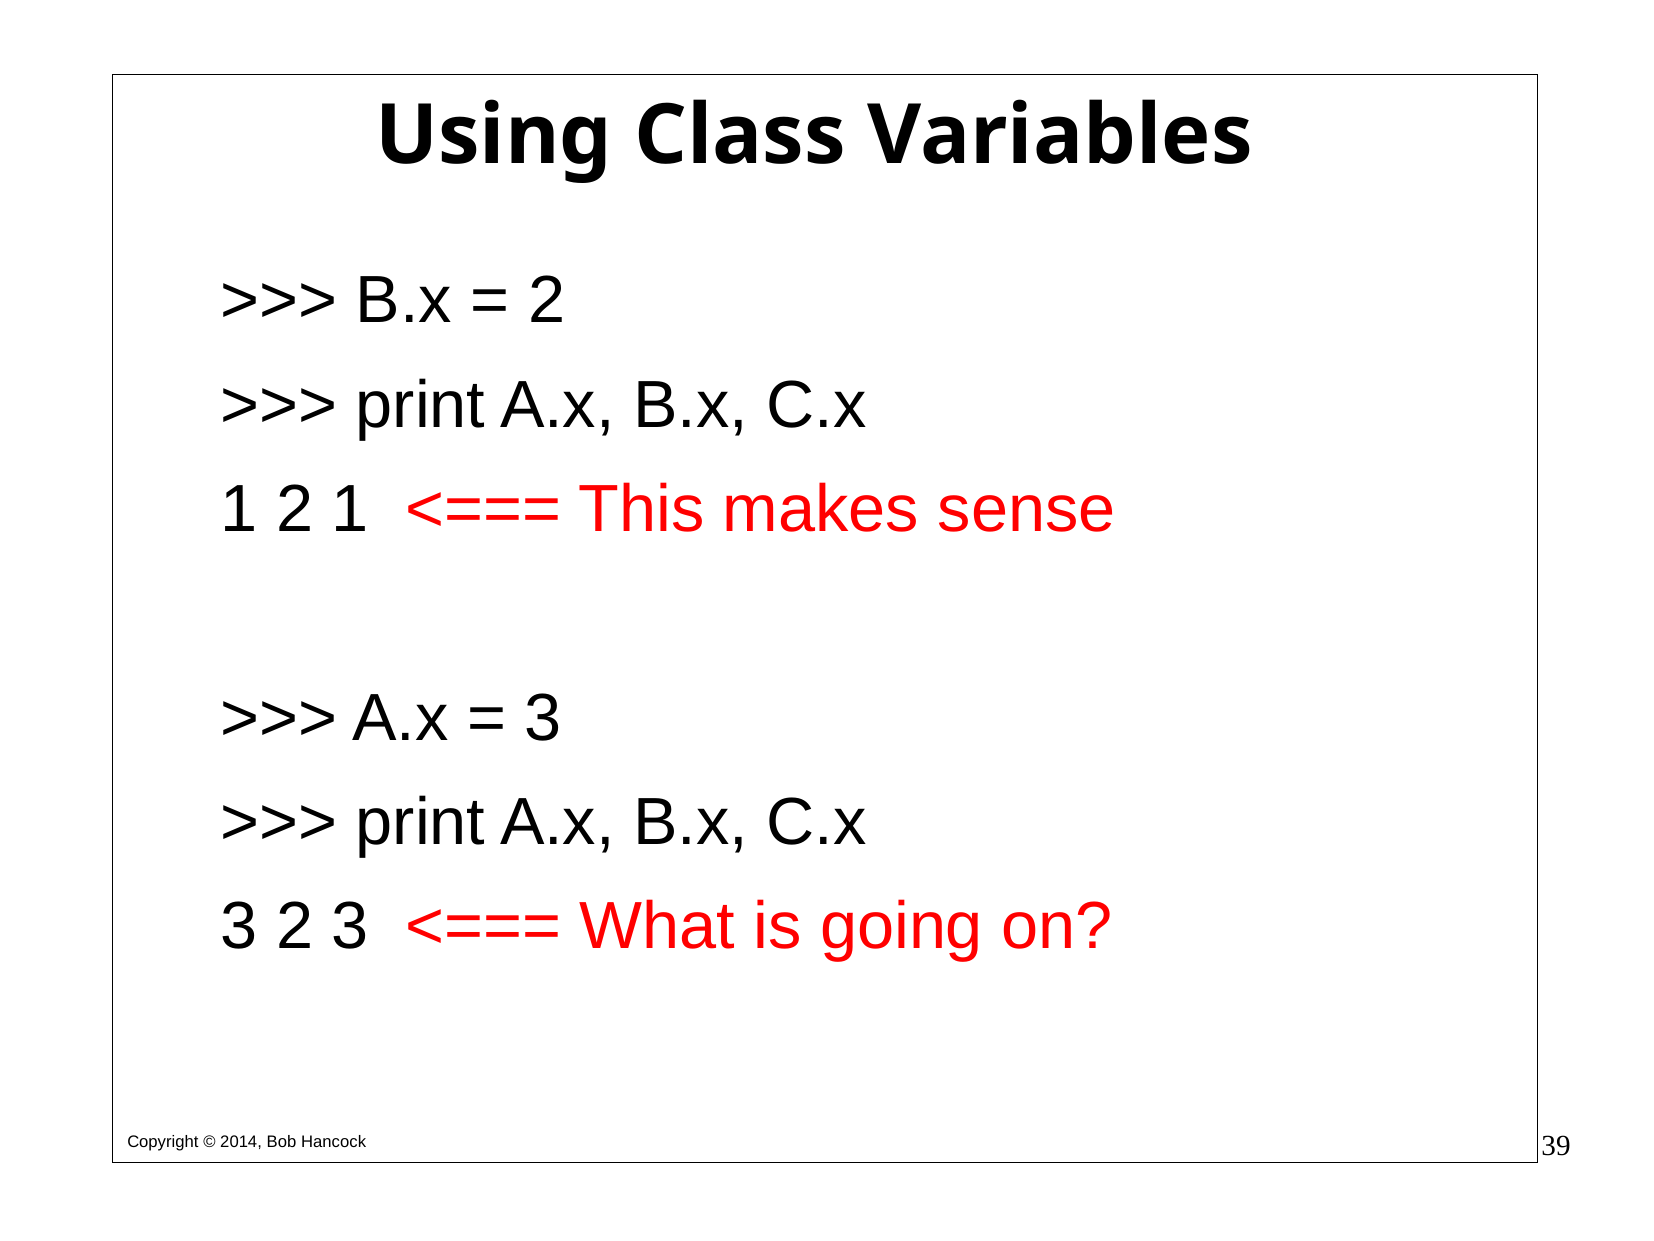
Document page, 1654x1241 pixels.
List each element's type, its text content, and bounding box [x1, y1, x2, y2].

text_box Copyright © 2014, Bob Hancock [112, 1125, 382, 1159]
title Using Class Variables [112, 75, 1538, 188]
list >>> B.x = 2 >>> print A.x, B.x, C.x 1 2 1 <=== This makes sense >>> A.x = 3 >>> print A.x, B.x, C.x 3 2 3 <=== What is going on? [150, 262, 1501, 1126]
